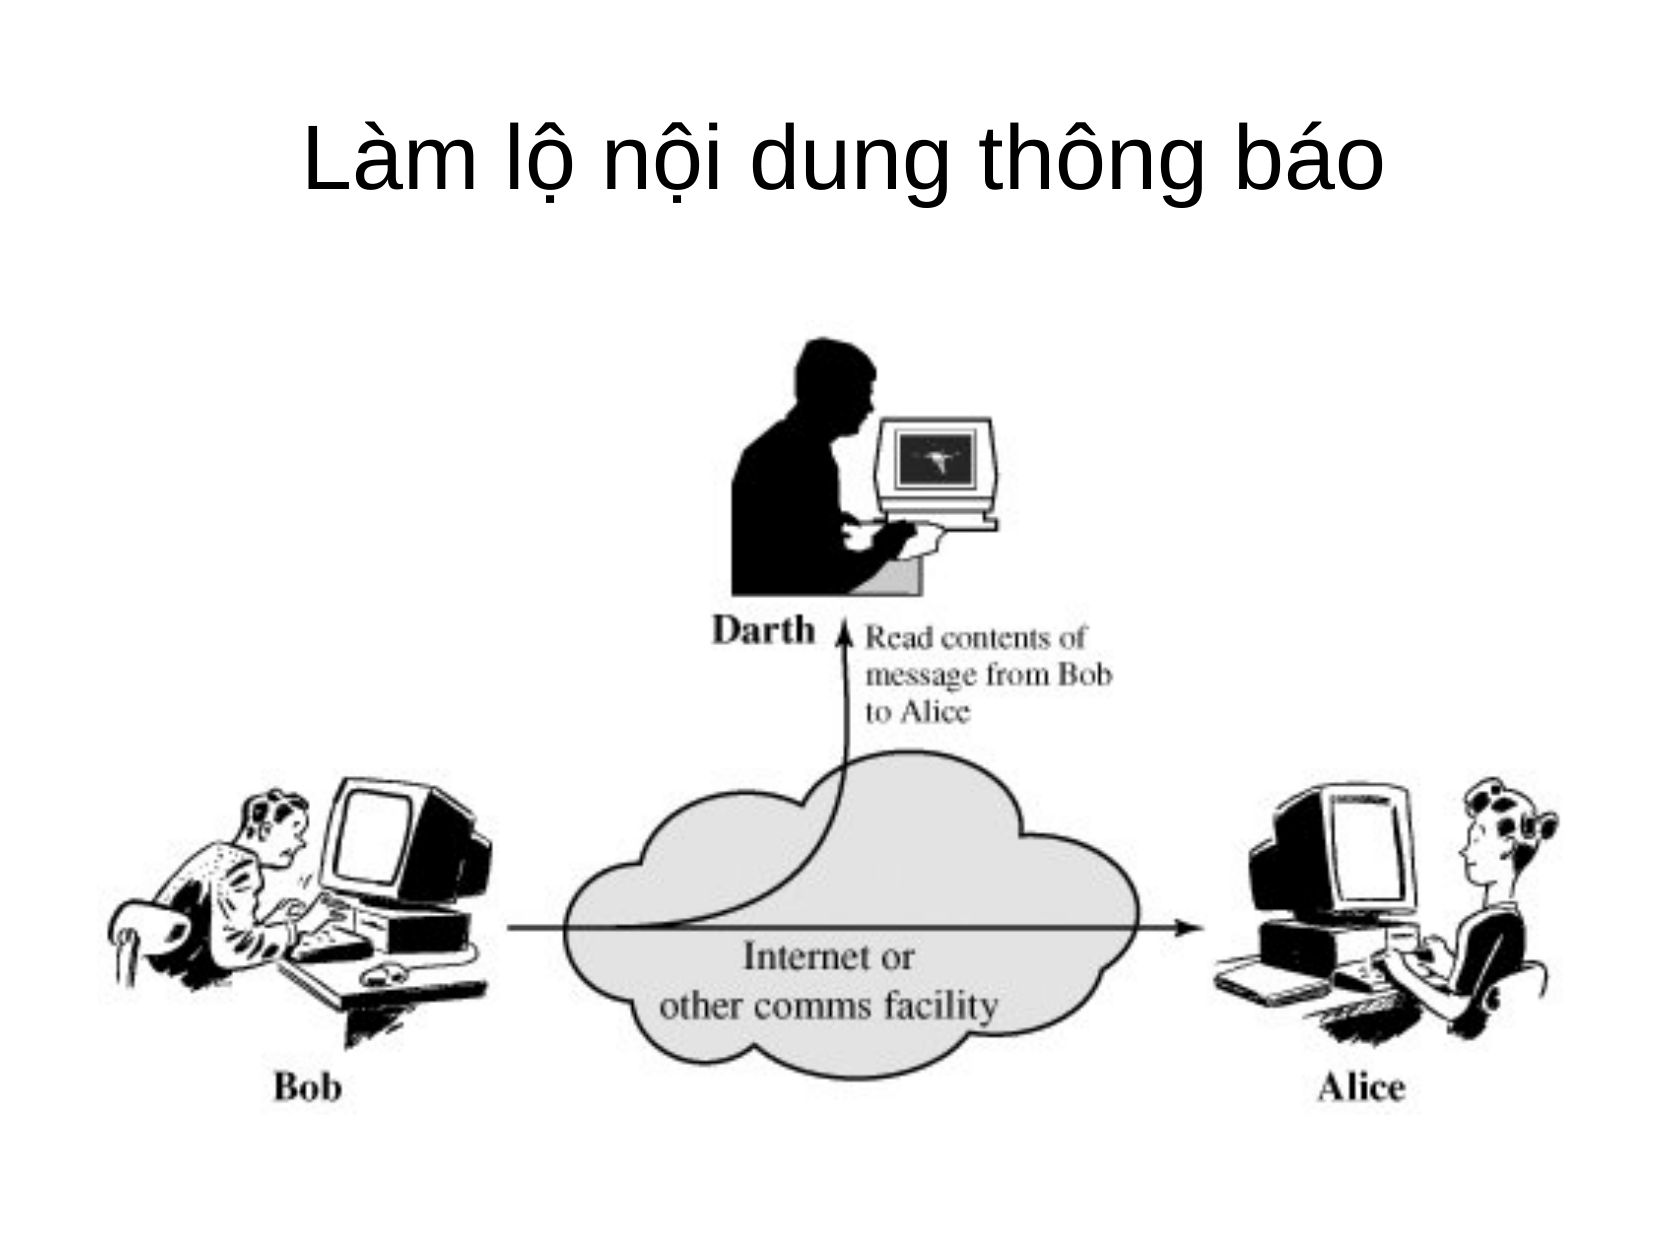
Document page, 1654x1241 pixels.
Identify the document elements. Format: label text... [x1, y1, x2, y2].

title Làm lộ nội dung thông báo [82, 49, 1571, 257]
picture [97, 320, 1575, 1115]
